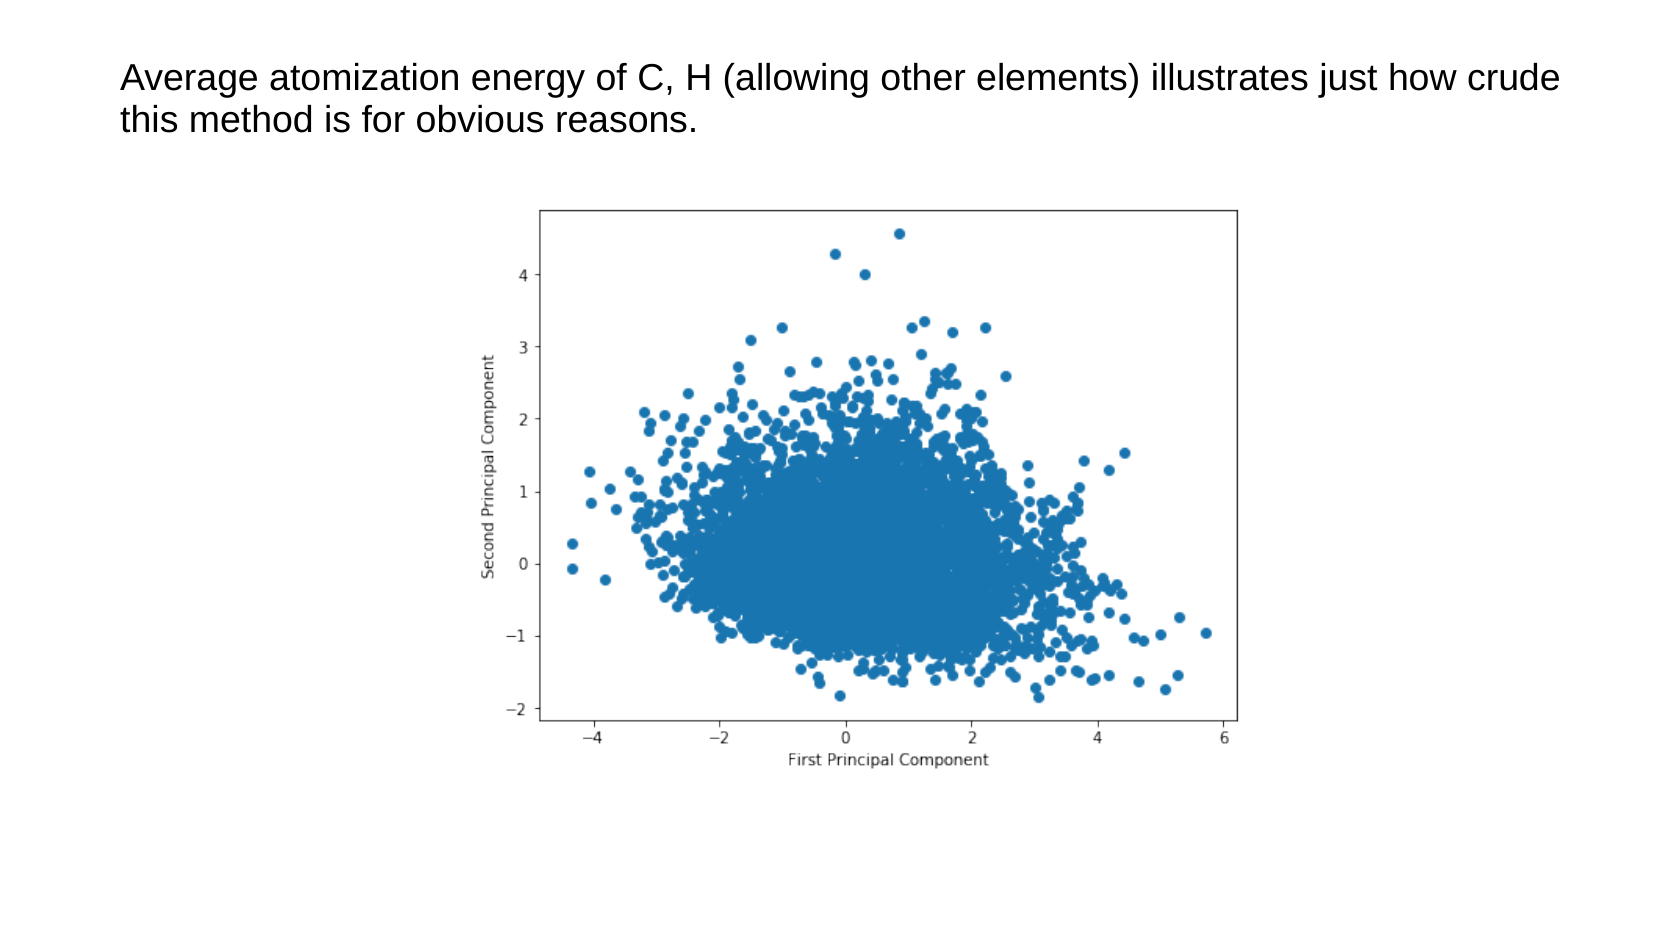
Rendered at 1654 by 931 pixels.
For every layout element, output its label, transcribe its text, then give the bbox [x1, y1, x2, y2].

text_box Average atomization energy of C, H (allowing other elements) illustrates just how crude this method is for obvious reasons. [105, 49, 1576, 149]
picture [472, 199, 1248, 780]
